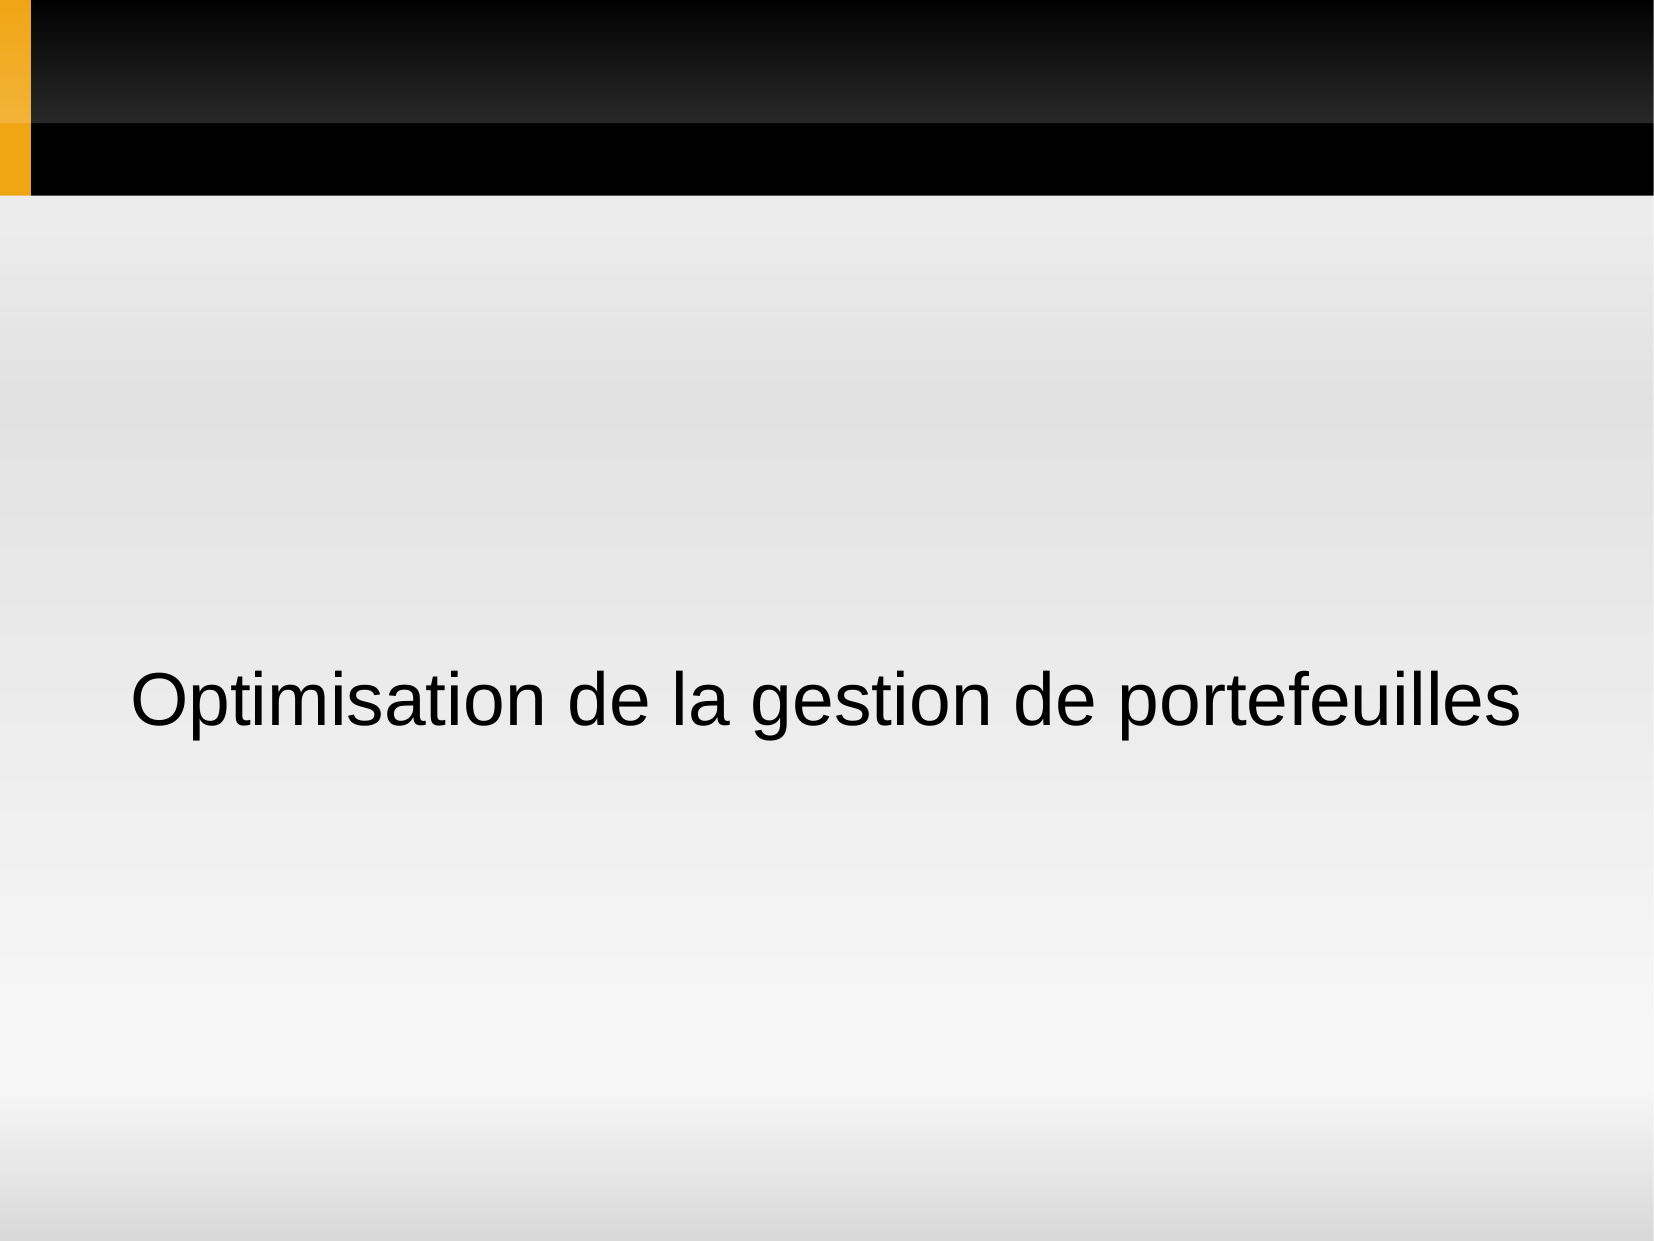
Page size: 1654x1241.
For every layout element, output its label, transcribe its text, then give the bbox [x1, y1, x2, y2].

picture [0, 0, 1654, 1241]
subtitle Optimisation de la gestion de portefeuilles [82, 297, 1571, 1102]
